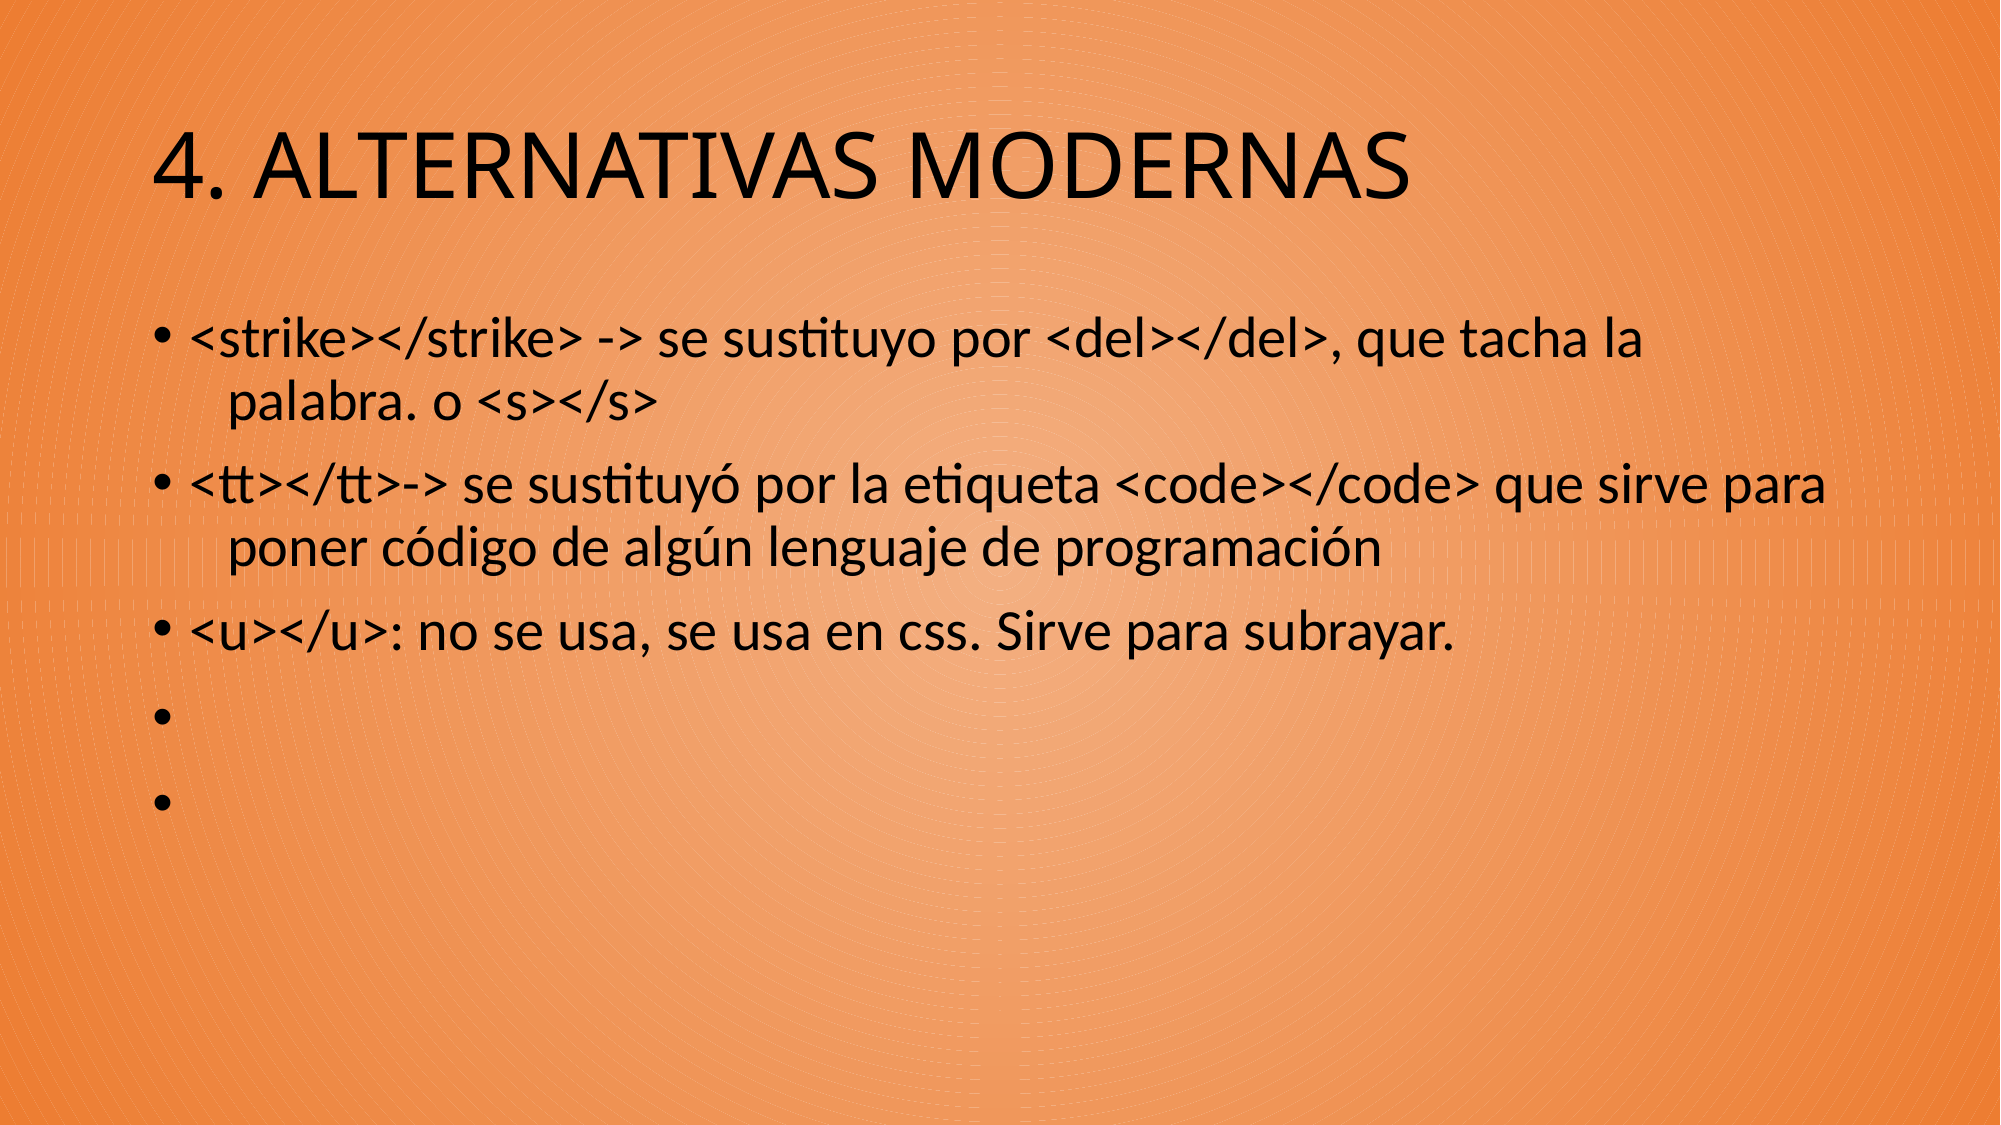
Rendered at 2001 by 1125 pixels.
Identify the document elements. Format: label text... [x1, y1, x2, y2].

title 4. ALTERNATIVAS MODERNAS [137, 59, 1863, 278]
list <strike></strike> -> se sustituyo por <del></del>, que tacha la palabra. o <s></s> <tt></tt>-> se sustituyó por la etiqueta <code></code> que sirve para poner código de algún lenguaje de programación <u></u>: no se usa, se usa en css. Sirve para subrayar. [137, 299, 1863, 1014]
